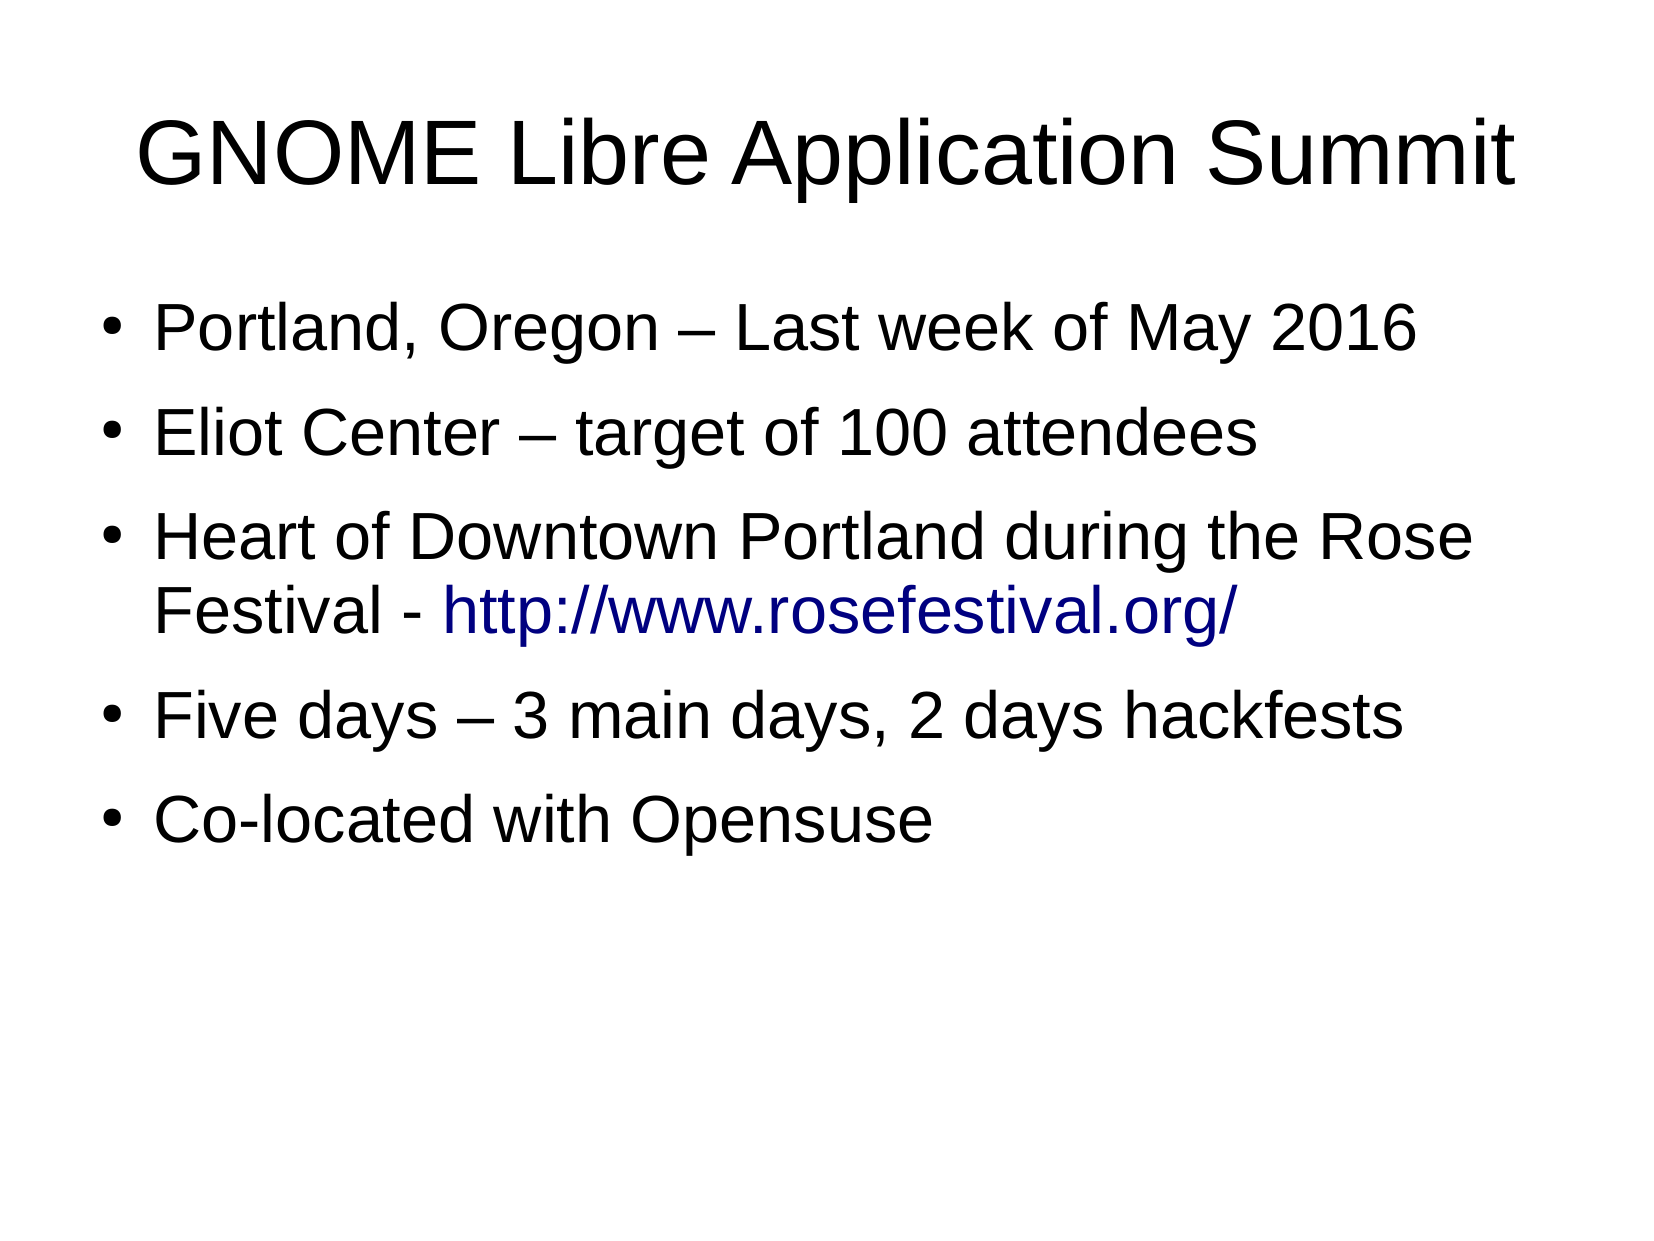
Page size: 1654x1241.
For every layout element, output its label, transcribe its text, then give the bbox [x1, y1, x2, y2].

list Portland, Oregon – Last week of May 2016 Eliot Center – target of 100 attendees Heart of Downtown Portland during the Rose Festival - http://www.rosefestival.org/ Five days – 3 main days, 2 days hackfests Co-located with Opensuse [82, 290, 1571, 1010]
title GNOME Libre Application Summit [82, 49, 1571, 257]
